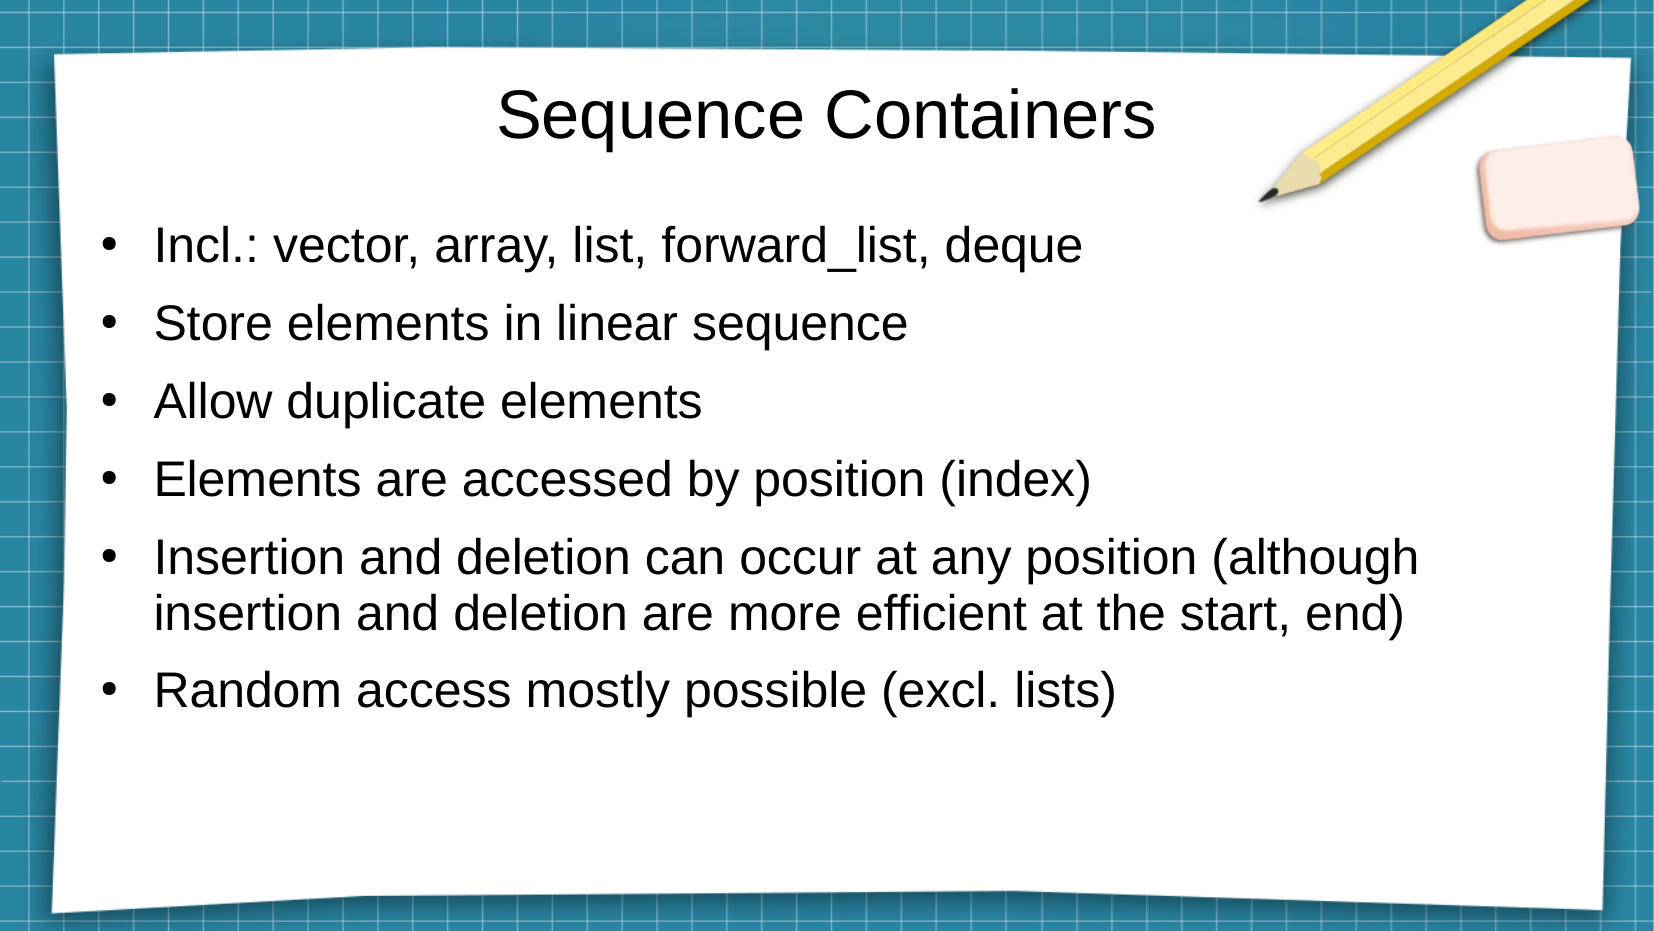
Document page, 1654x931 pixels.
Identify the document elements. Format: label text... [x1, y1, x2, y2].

picture [0, 0, 1654, 931]
list Incl.: vector, array, list, forward_list, deque Store elements in linear sequence Allow duplicate elements Elements are accessed by position (index) Insertion and deletion can occur at any position (although insertion and deletion are more efficient at the start, end) Random access mostly possible (excl. lists) [82, 217, 1571, 758]
title Sequence Containers [82, 37, 1571, 193]
